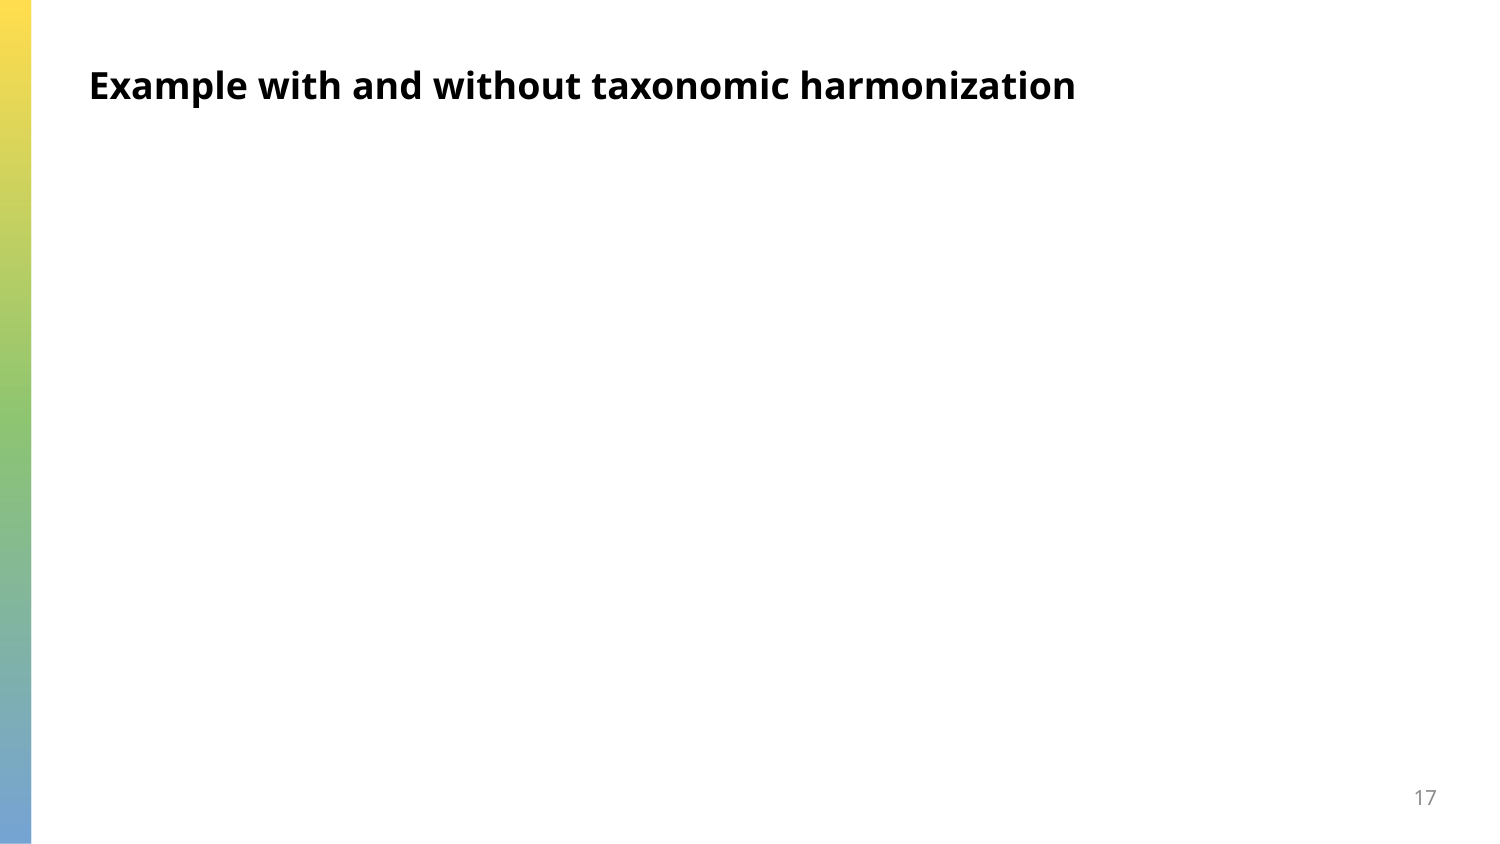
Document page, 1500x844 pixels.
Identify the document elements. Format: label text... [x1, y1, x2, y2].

picture [0, 0, 1500, 844]
list Example with and without taxonomic harmonization [88, 61, 1442, 157]
